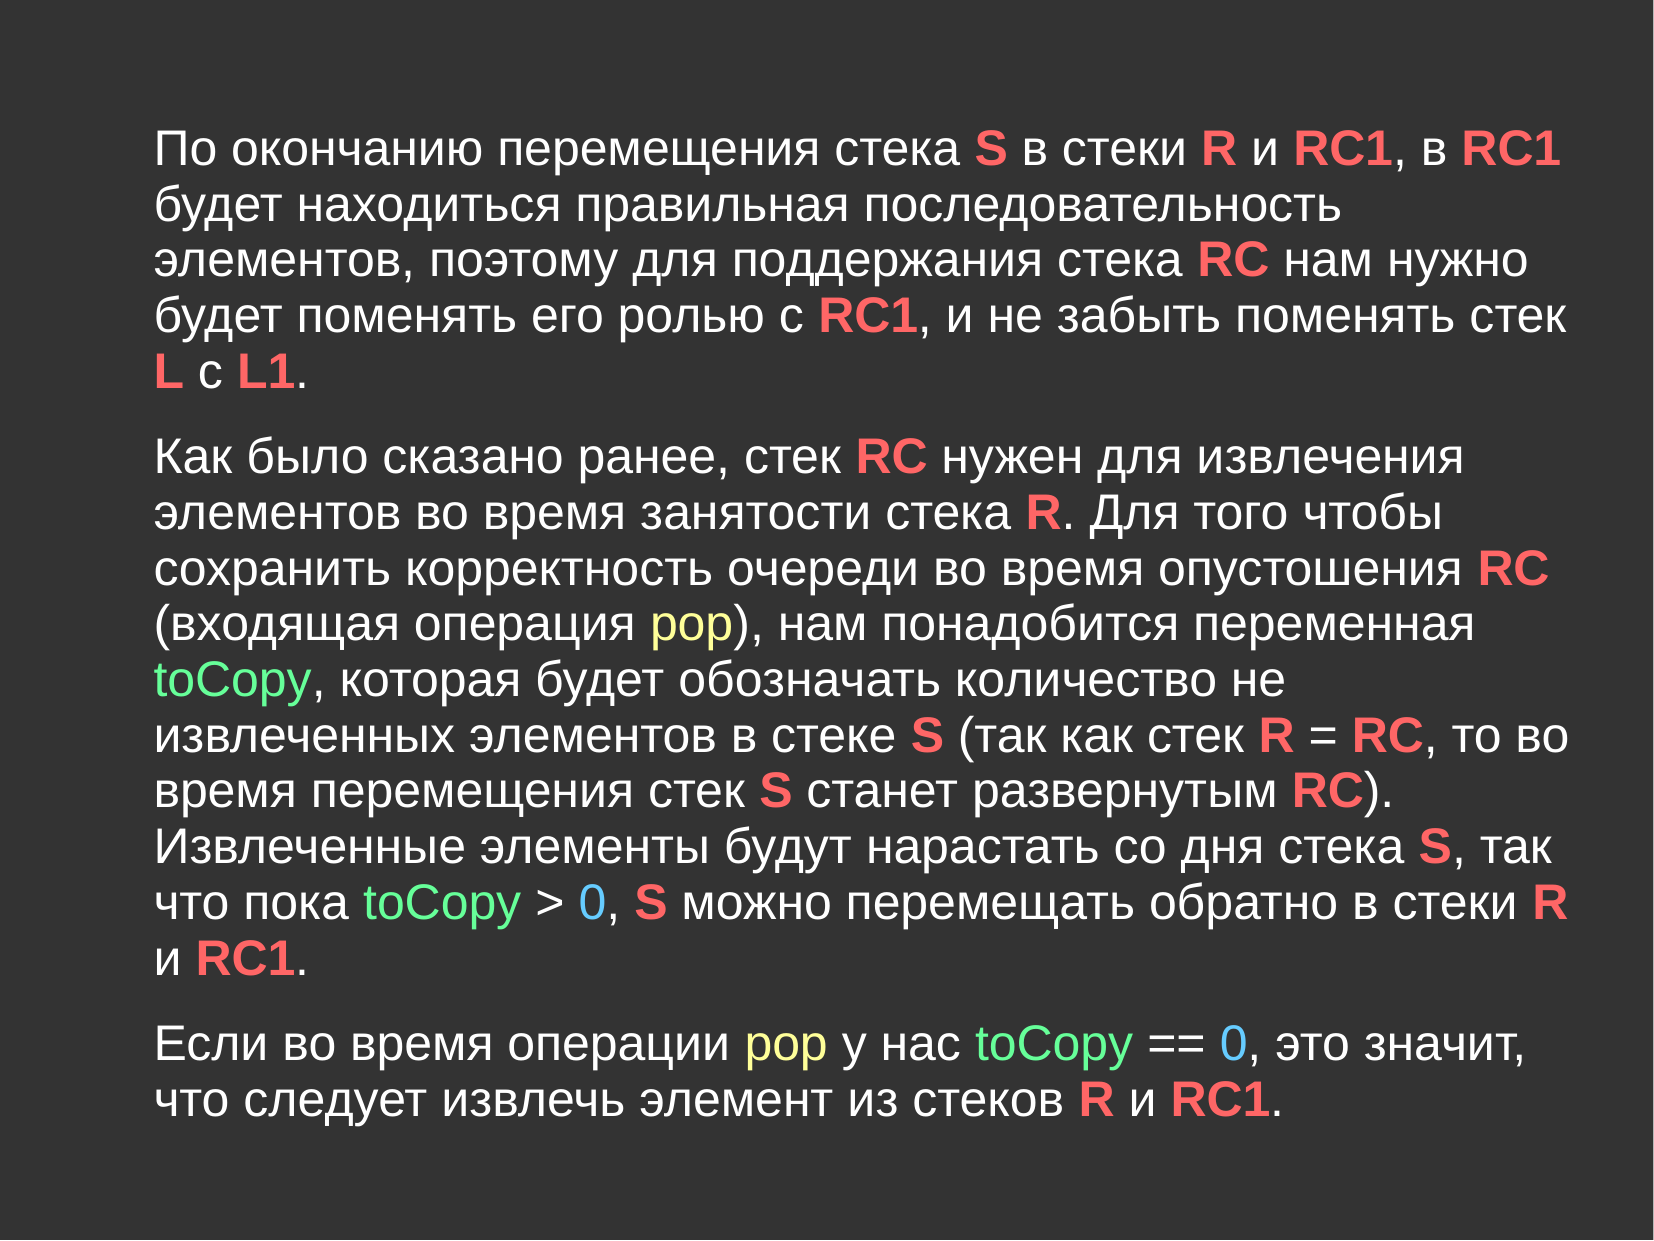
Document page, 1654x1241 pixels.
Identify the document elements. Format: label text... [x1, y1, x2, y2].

list По окончанию перемещения стека S в стеки R и RC1, в RC1 будет находиться правильная последовательность элементов, поэтому для поддержания стека RC нам нужно будет поменять его ролью с RC1, и не забыть поменять стек L c L1. Как было сказано ранее, стек RC нужен для извлечения элементов во время занятости стека R. Для того чтобы сохранить корректность очереди во время опустошения RC (входящая операция pop), нам понадобится переменная toCopy, которая будет обозначать количество не извлеченных элементов в стеке S (так как стек R = RC, то во время перемещения стек S станет развернутым RC). Извлеченные элементы будут нарастать со дня стека S, так что пока toCopy > 0, S можно перемещать обратно в стеки R и RC1. Если во время операции pop у нас toCopy == 0, это значит, что следует извлечь элемент из стеков R и RC1. [82, 120, 1571, 1186]
